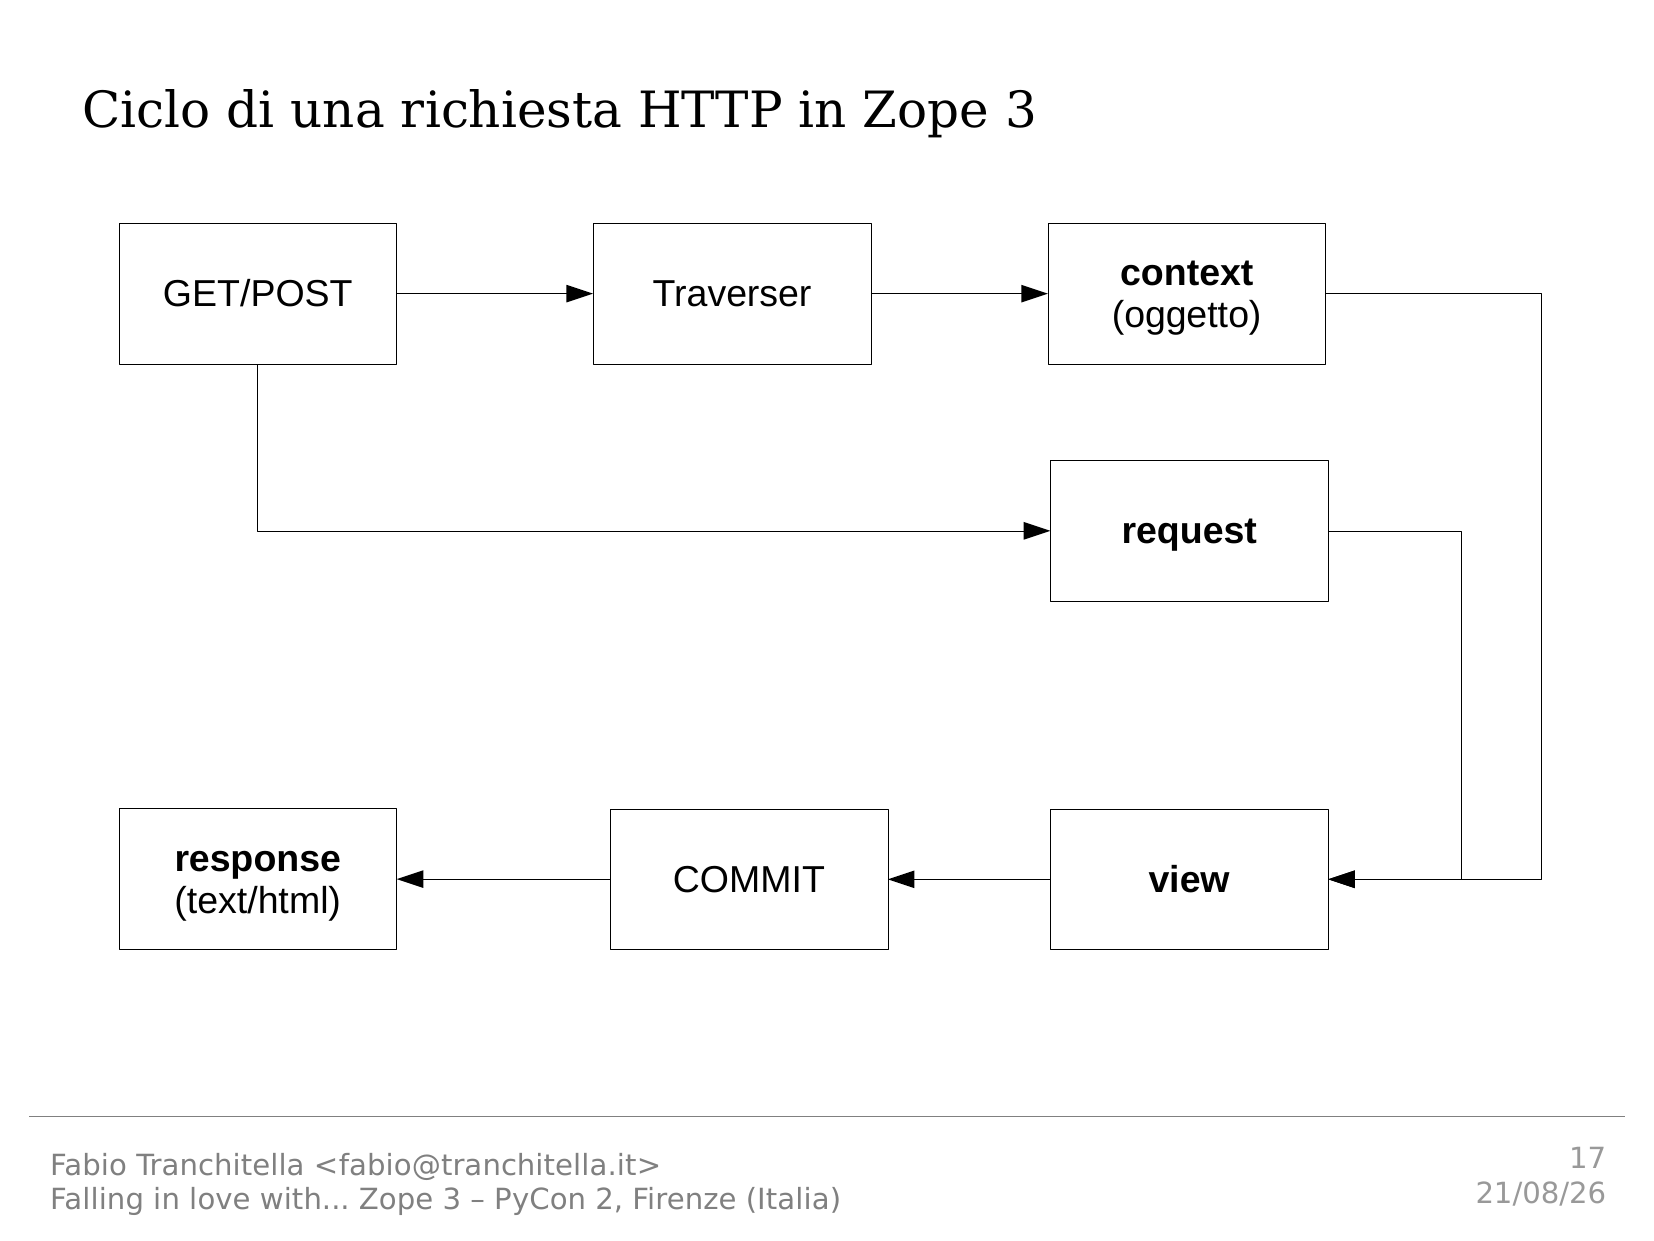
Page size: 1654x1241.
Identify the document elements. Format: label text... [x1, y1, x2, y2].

text_box GET/POST [118, 223, 397, 365]
text_box context (oggetto) [1047, 223, 1326, 365]
subtitle Ciclo di una richiesta HTTP in Zope 3 [82, 59, 1571, 163]
text_box COMMIT [609, 808, 888, 950]
text_box view [1050, 808, 1329, 950]
text_box request [1050, 460, 1329, 602]
text_box Traverser [593, 223, 871, 365]
text_box response (text/html) [118, 808, 397, 950]
